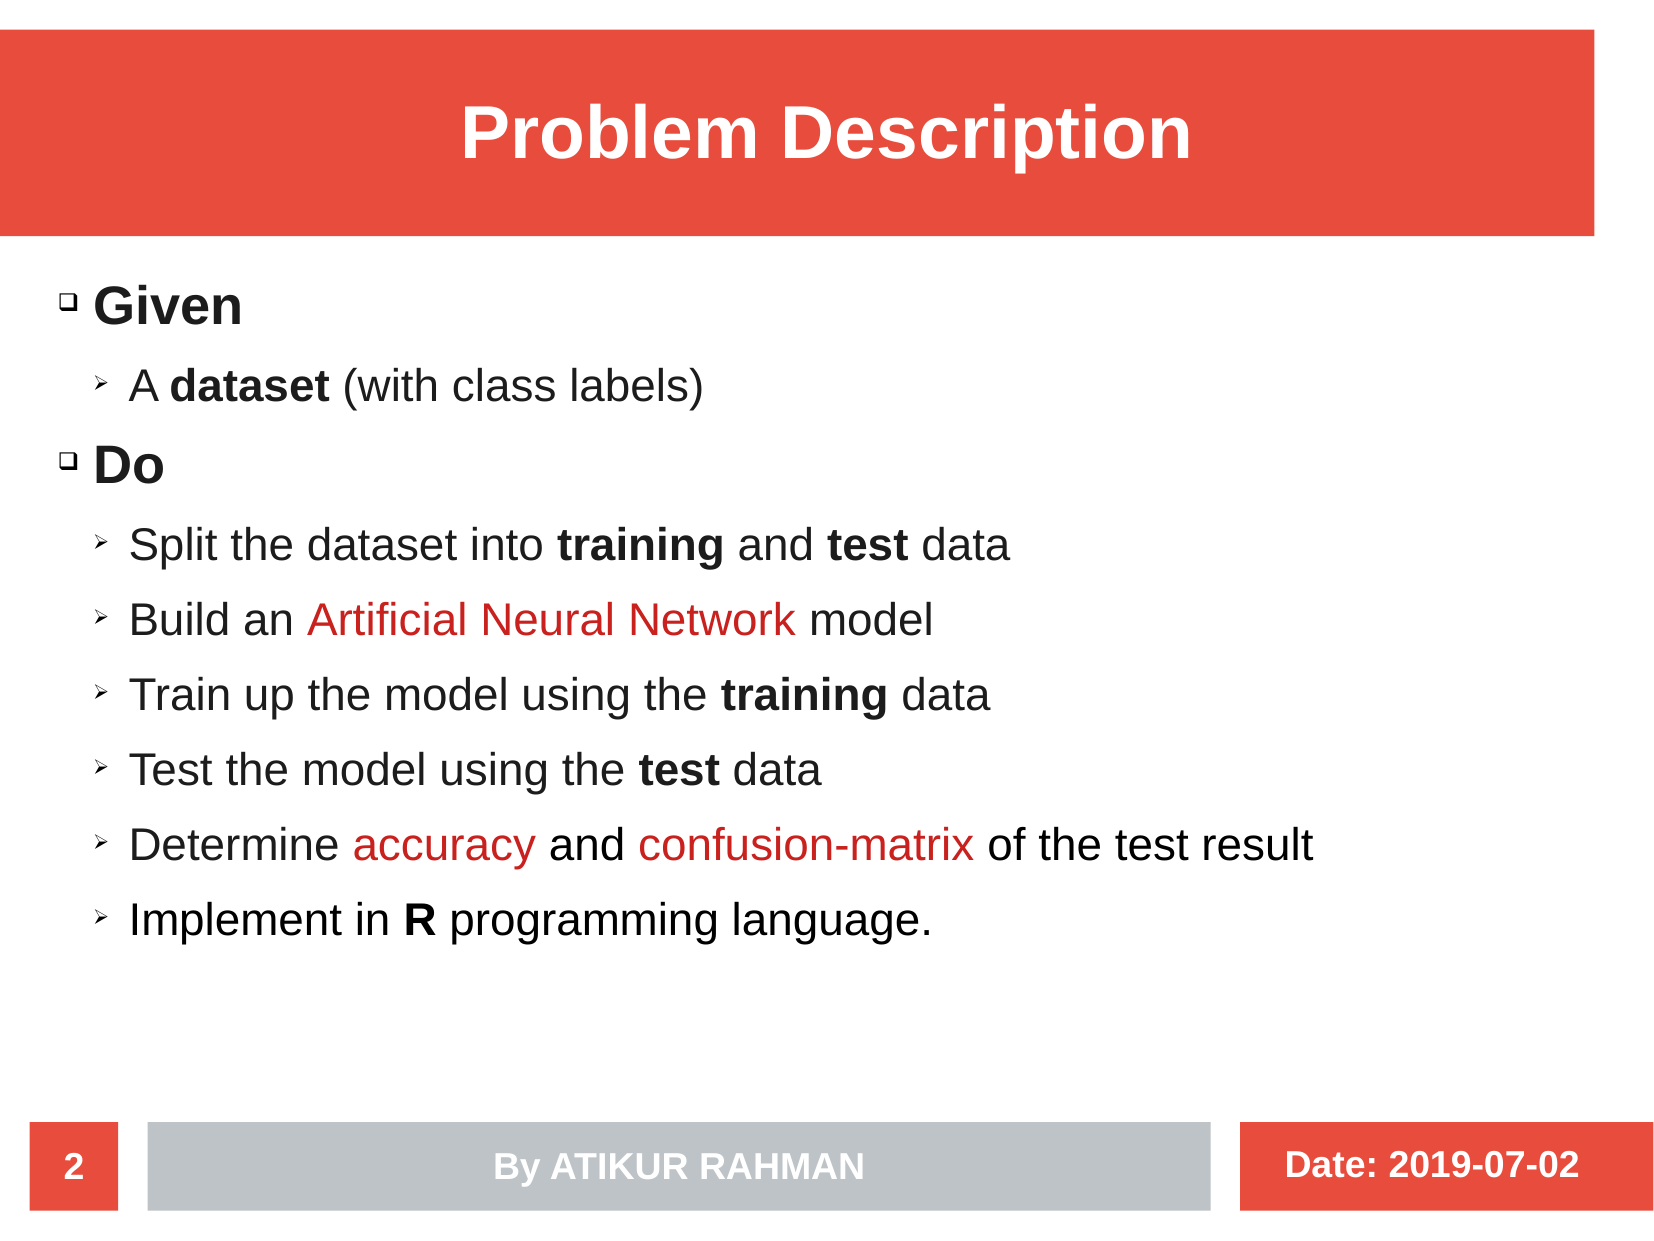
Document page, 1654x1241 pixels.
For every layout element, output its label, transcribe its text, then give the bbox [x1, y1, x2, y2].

title Problem Description [266, 59, 1388, 207]
list Given A dataset (with class labels) Do Split the dataset into training and test data Build an Artificial Neural Network model Train up the model using the training data Test the model using the test data Determine accuracy and confusion-matrix of the test result Implement in R programming language. [57, 275, 1564, 1044]
